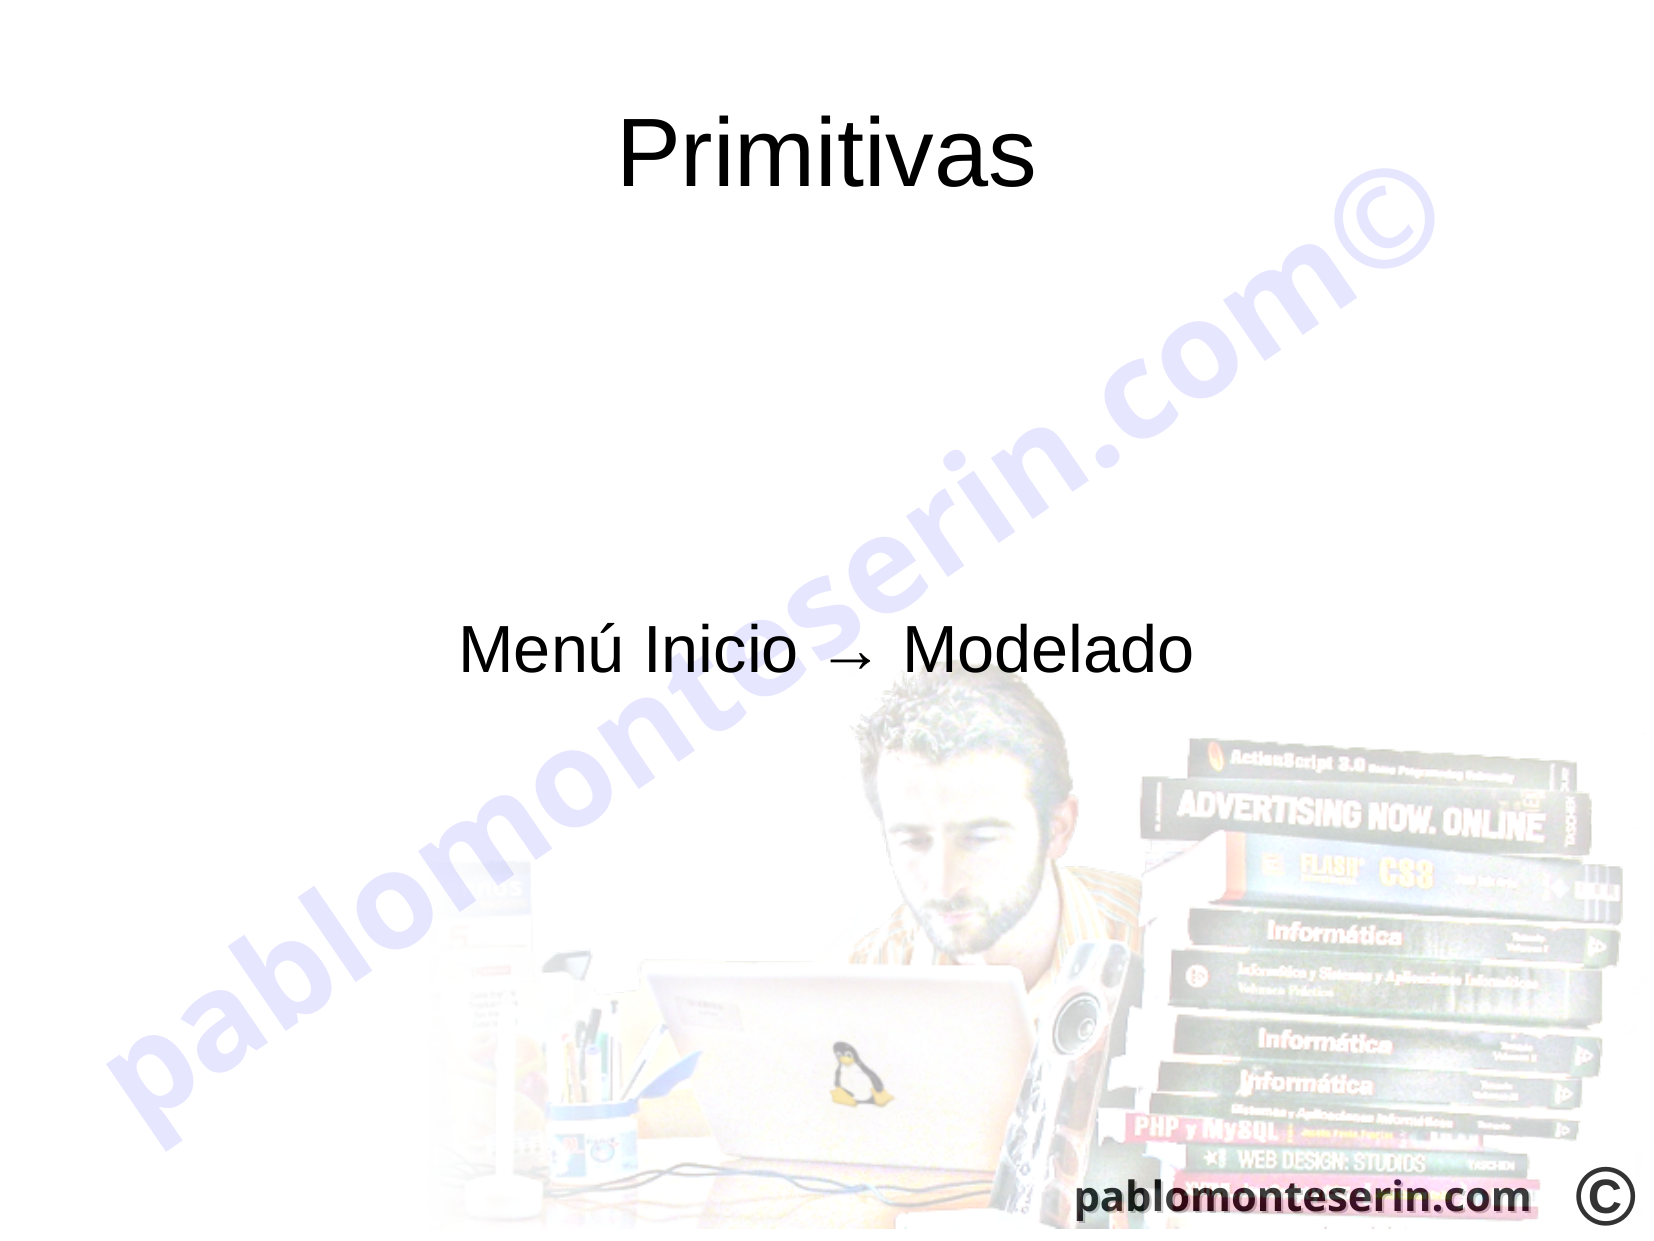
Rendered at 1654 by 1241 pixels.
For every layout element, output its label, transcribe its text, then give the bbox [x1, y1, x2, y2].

picture [412, 640, 1654, 1229]
subtitle Menú Inicio → Modelado [82, 290, 1571, 1010]
title Primitivas [82, 49, 1571, 257]
